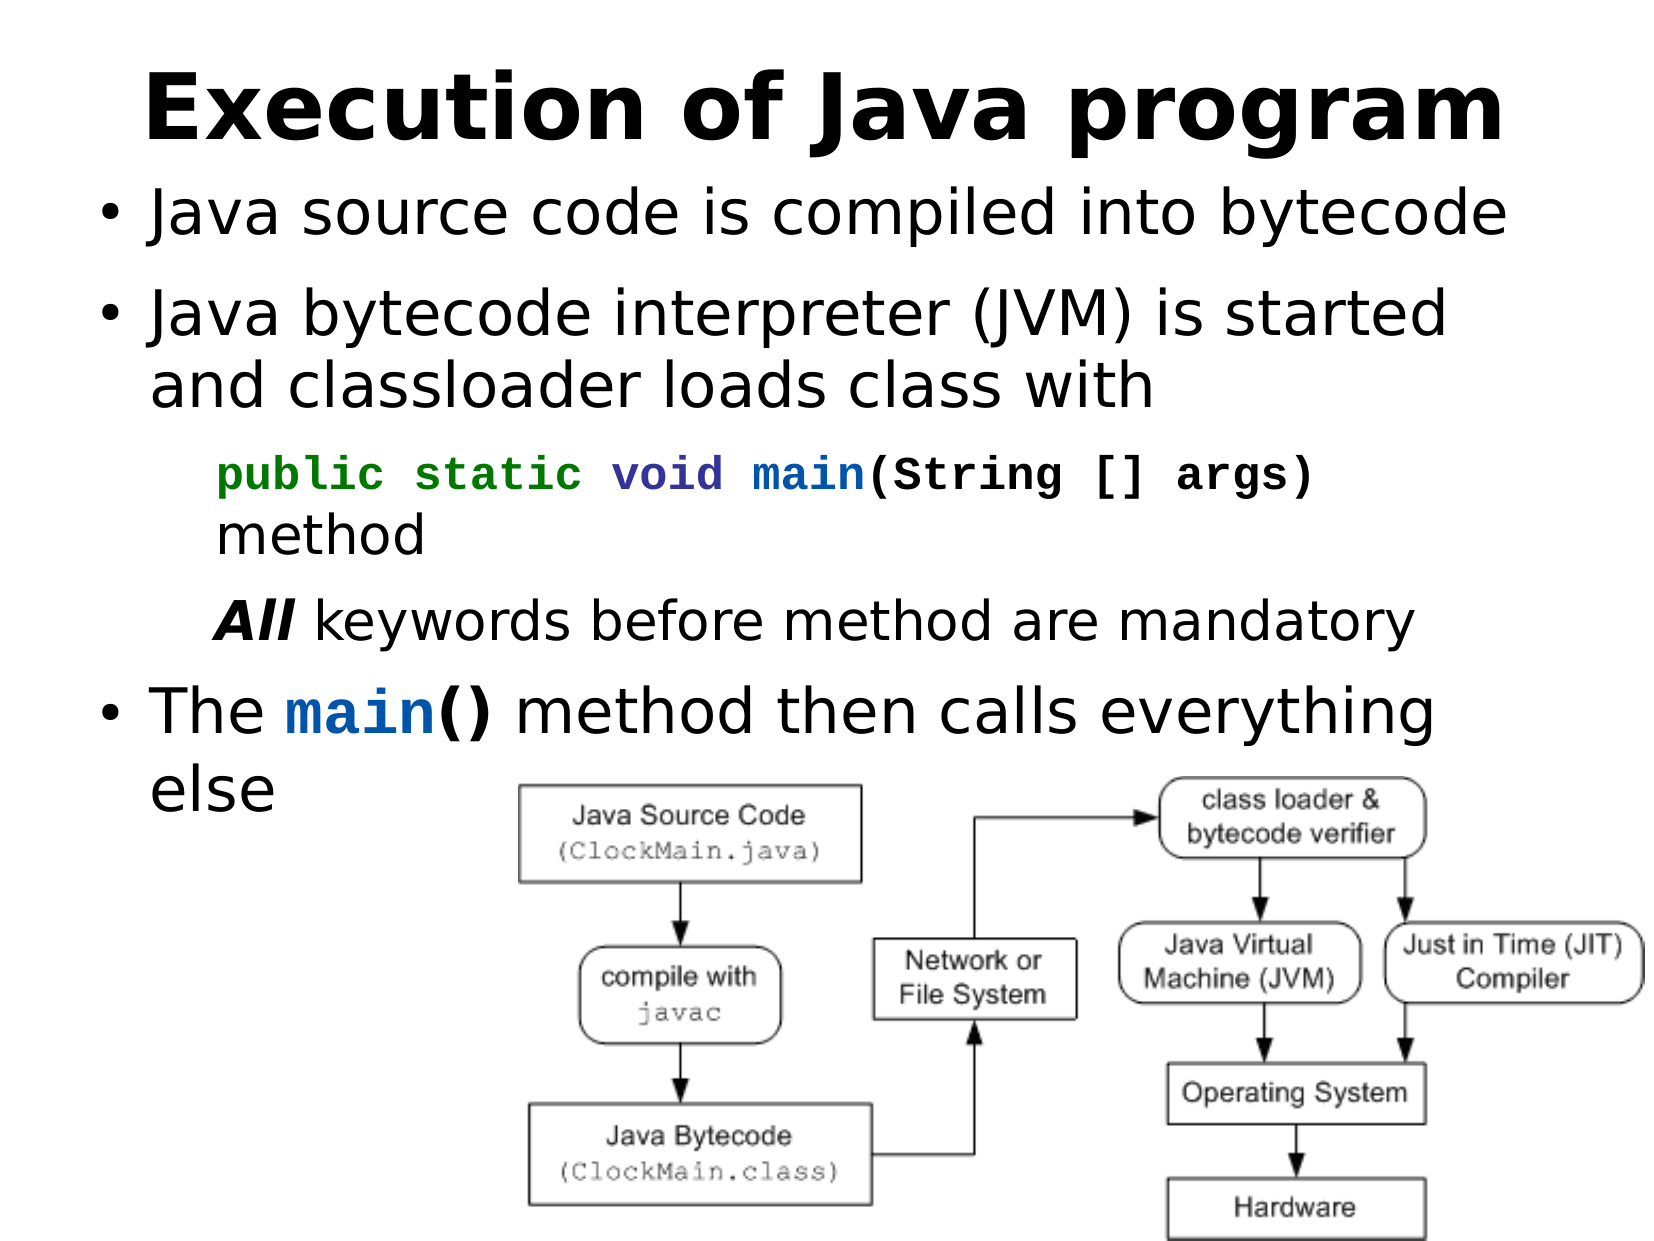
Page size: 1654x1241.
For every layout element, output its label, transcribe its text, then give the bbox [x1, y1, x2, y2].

picture [518, 776, 1645, 1241]
title Execution of Java program [81, 34, 1570, 181]
list Java source code is compiled into bytecode Java bytecode interpreter (JVM) is started and classloader loads class with public static void main(String [] args) method All keywords before method are mandatory The main() method then calls everything else [82, 175, 1538, 869]
